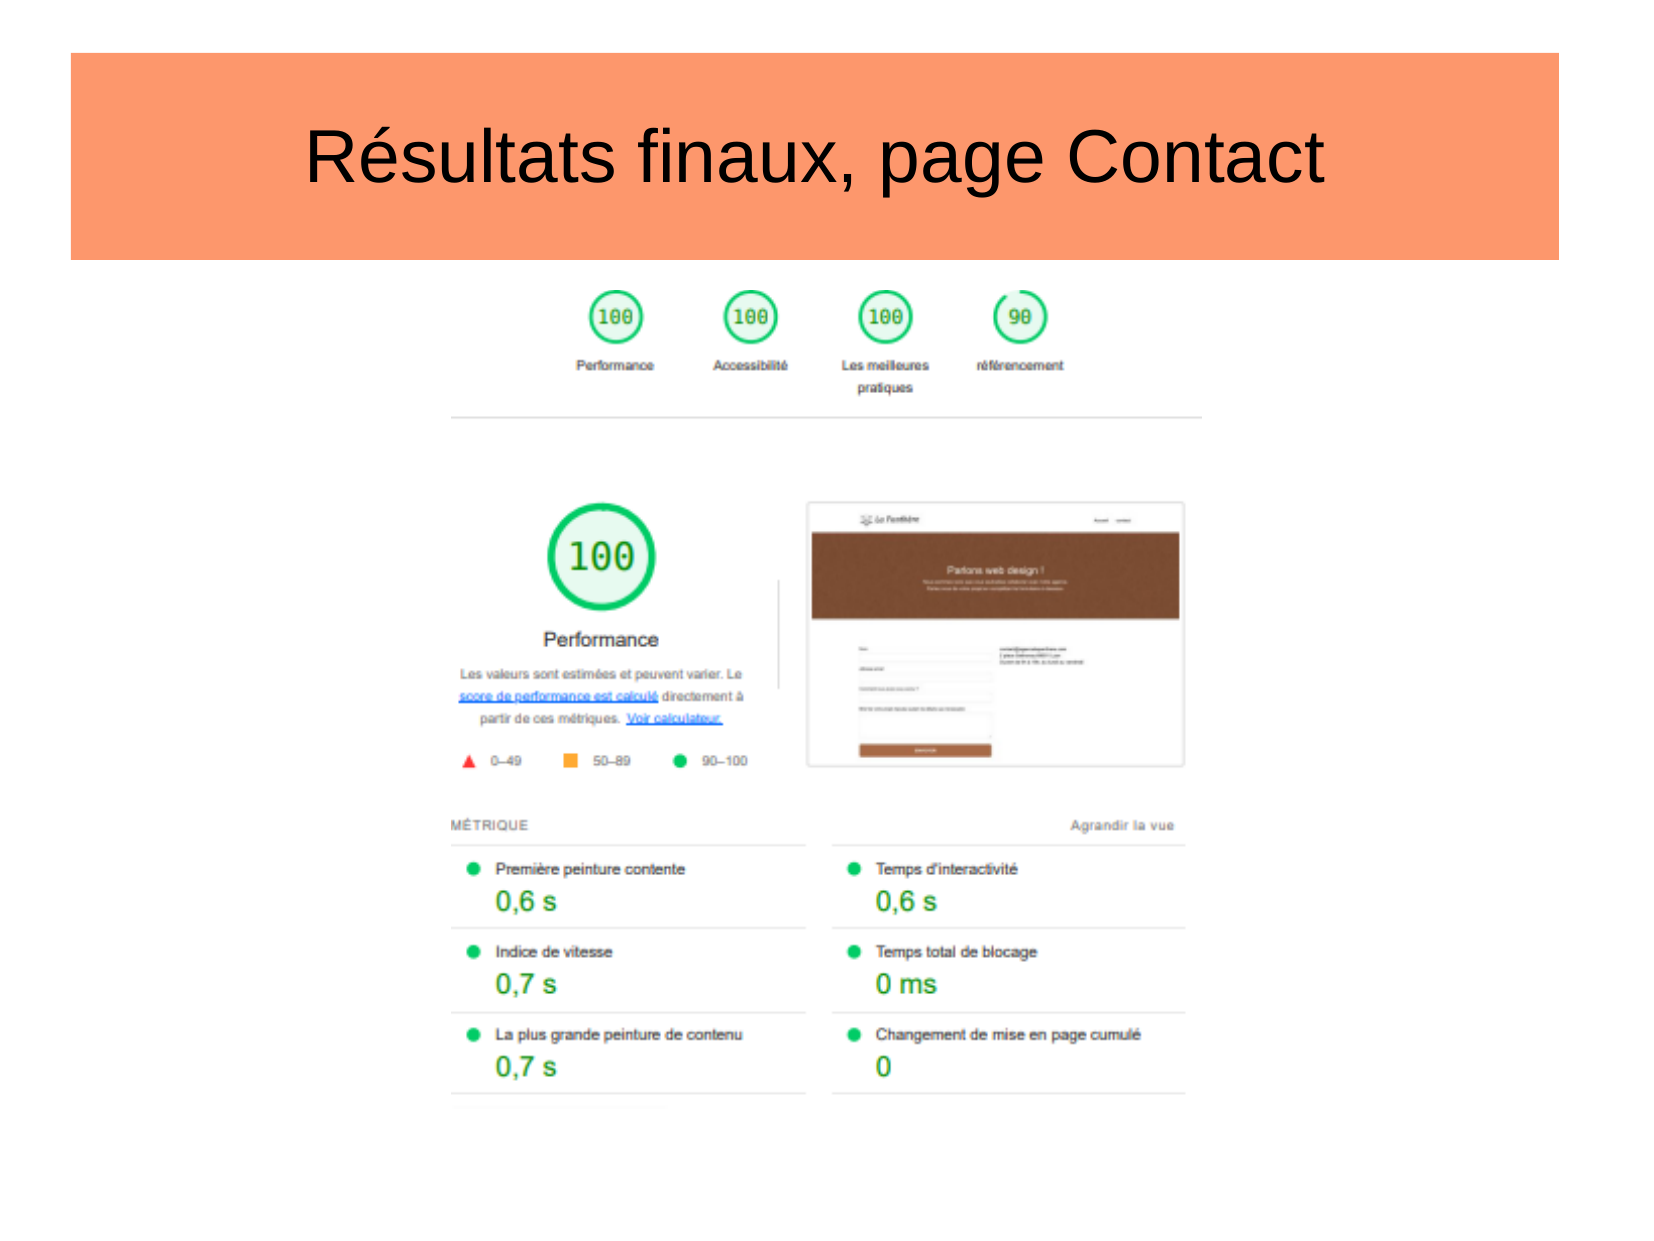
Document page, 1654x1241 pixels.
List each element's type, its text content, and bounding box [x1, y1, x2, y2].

title Résultats finaux, page Contact [70, 52, 1559, 260]
picture [451, 290, 1202, 1109]
title [82, 49, 1571, 257]
